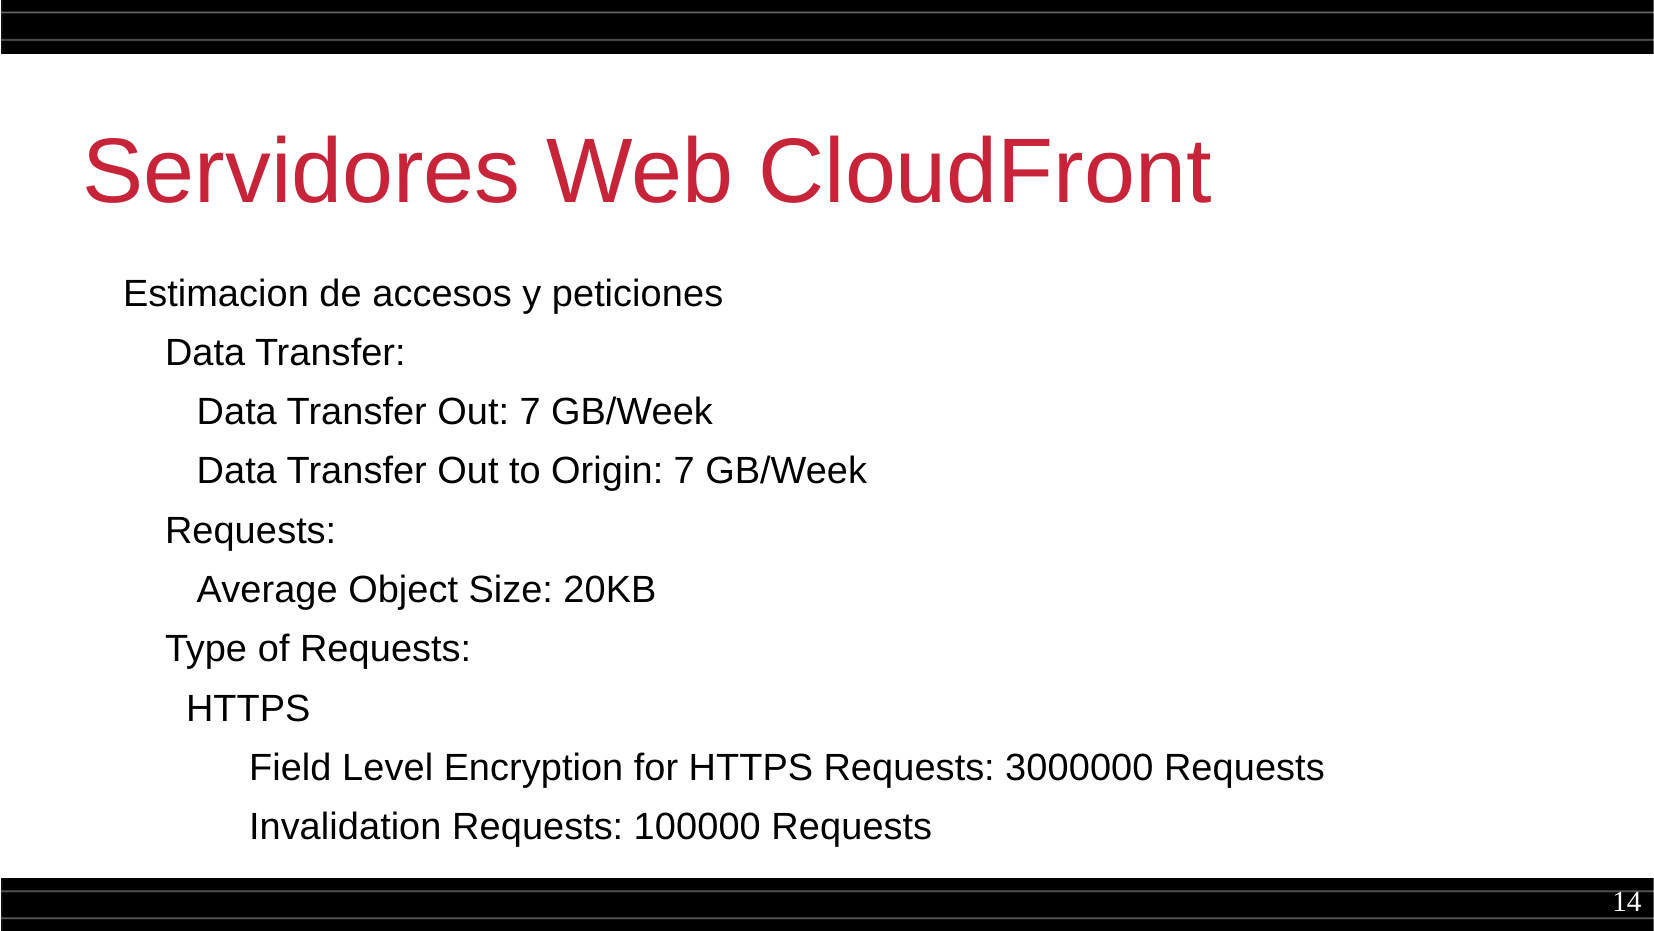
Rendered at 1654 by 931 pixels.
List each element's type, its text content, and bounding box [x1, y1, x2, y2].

picture [1, 0, 1654, 54]
title Servidores Web CloudFront [82, 92, 1571, 249]
picture [1, 878, 1654, 931]
list Estimacion de accesos y peticiones Data Transfer: Data Transfer Out: 7 GB/Week Data Transfer Out to Origin: 7 GB/Week Requests: Average Object Size: 20KB Type of Requests: HTTPS Field Level Encryption for HTTPS Requests: 3000000 Requests Invalidation Requests: 100000 Requests [82, 271, 1571, 851]
